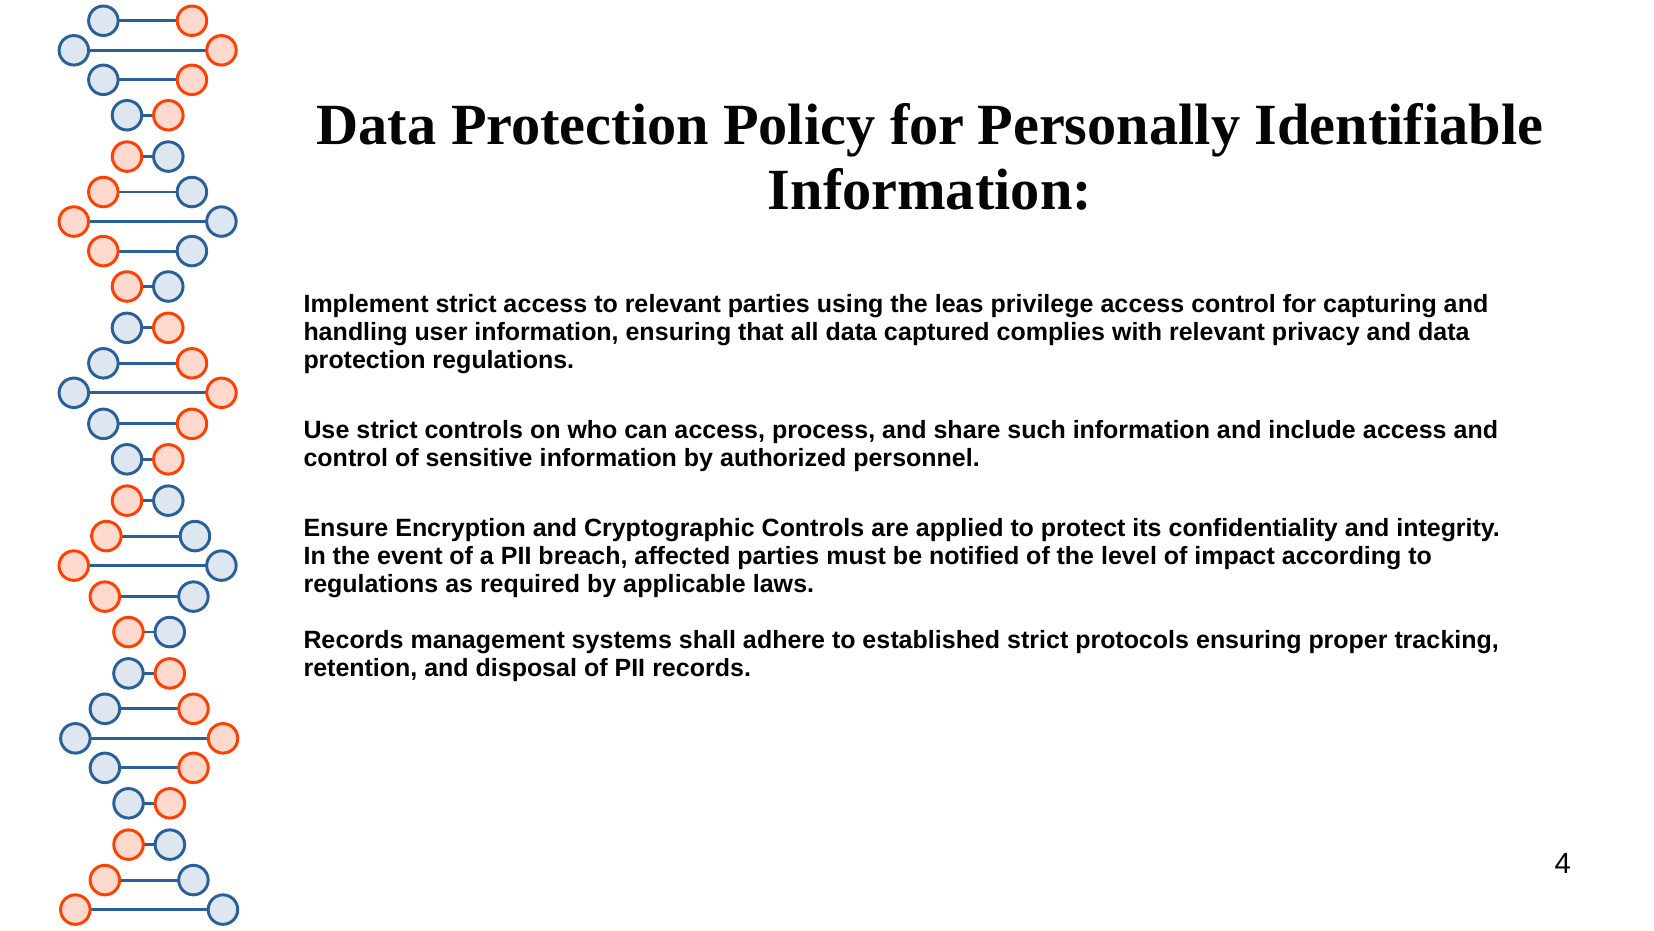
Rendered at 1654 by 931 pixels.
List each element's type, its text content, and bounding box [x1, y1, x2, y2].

title Data Protection Policy for Personally Identifiable Information: [265, 80, 1595, 235]
text_box Implement strict access to relevant parties using the leas privilege access control for capturing and handling user information, ensuring that all data captured complies with relevant privacy and data protection regulations. Use strict controls on who can access, process, and share such information and include access and control of sensitive information by authorized personnel. Ensure Encryption and Cryptographic Controls are applied to protect its confidentiality and integrity. In the event of a PII breach, affected parties must be notified of the level of impact according to regulations as required by applicable laws. Records management systems shall adhere to established strict protocols ensuring proper tracking, retention, and disposal of PII records. [288, 234, 1580, 884]
